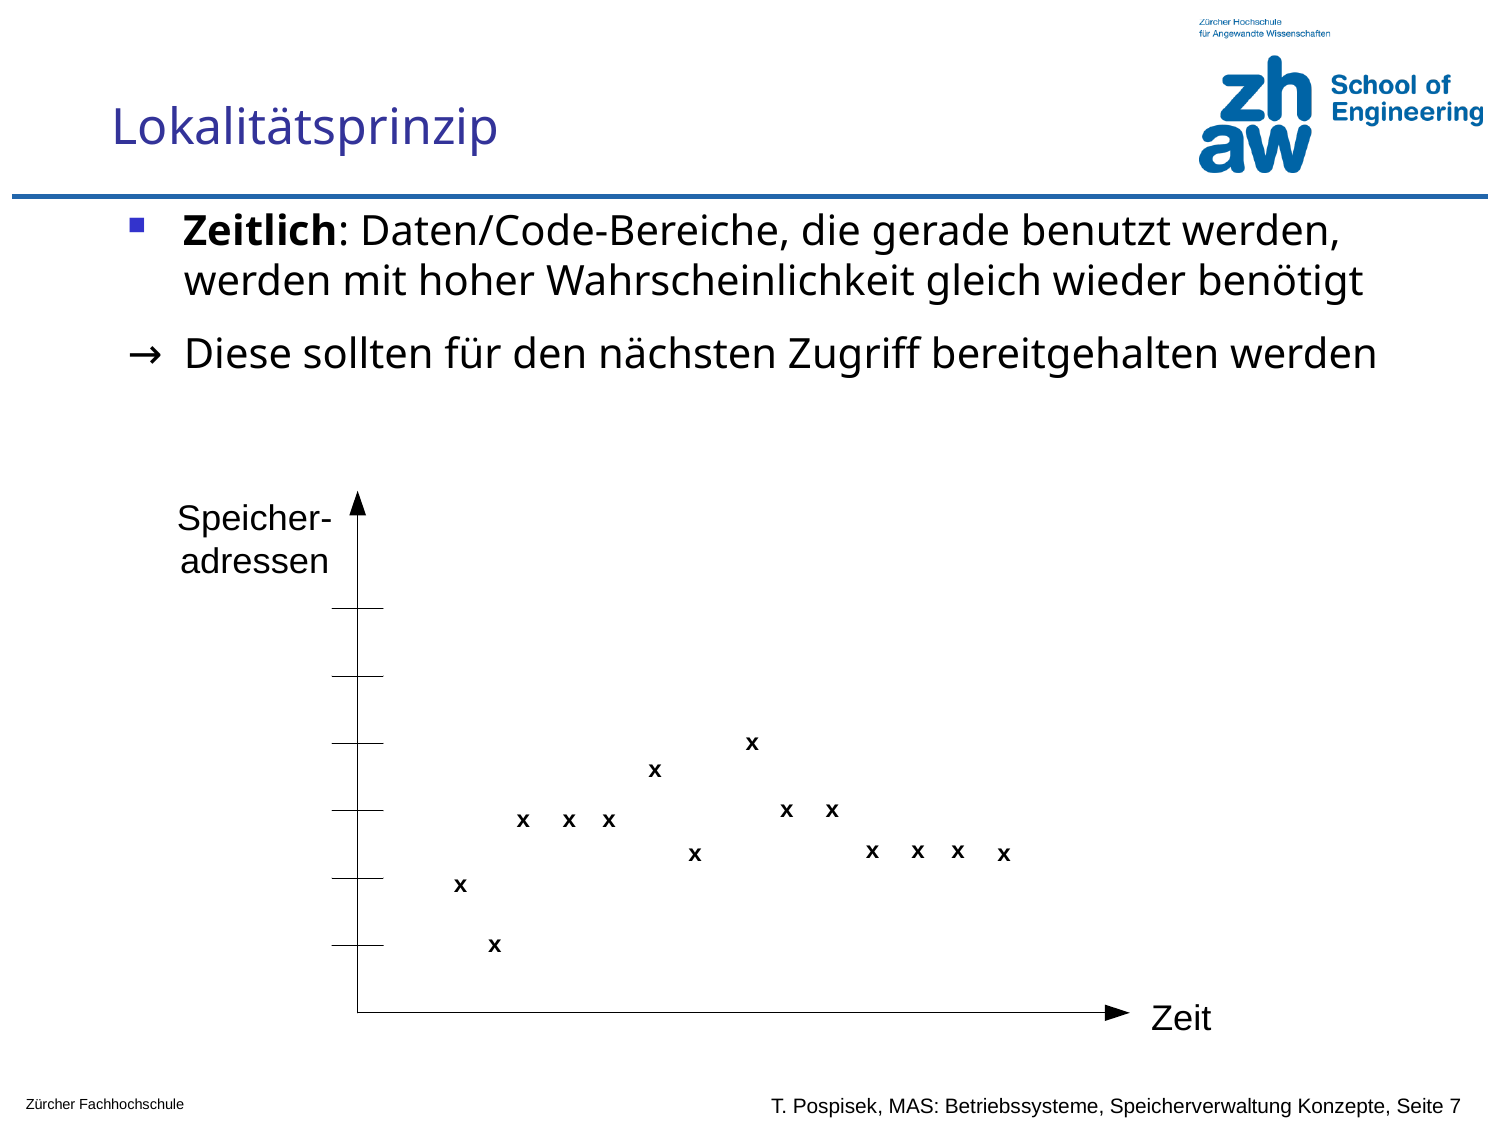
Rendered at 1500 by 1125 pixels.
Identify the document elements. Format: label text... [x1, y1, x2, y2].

picture [1199, 19, 1483, 173]
picture [111, 461, 1325, 1049]
list Zeitlich: Daten/Code-Bereiche, die gerade benutzt werden, werden mit hoher Wahrscheinlichkeit gleich wieder benötigt → Diese sollten für den nächsten Zugriff bereitgehalten werden [112, 196, 1405, 457]
title Lokalitätsprinzip [96, 50, 1375, 163]
